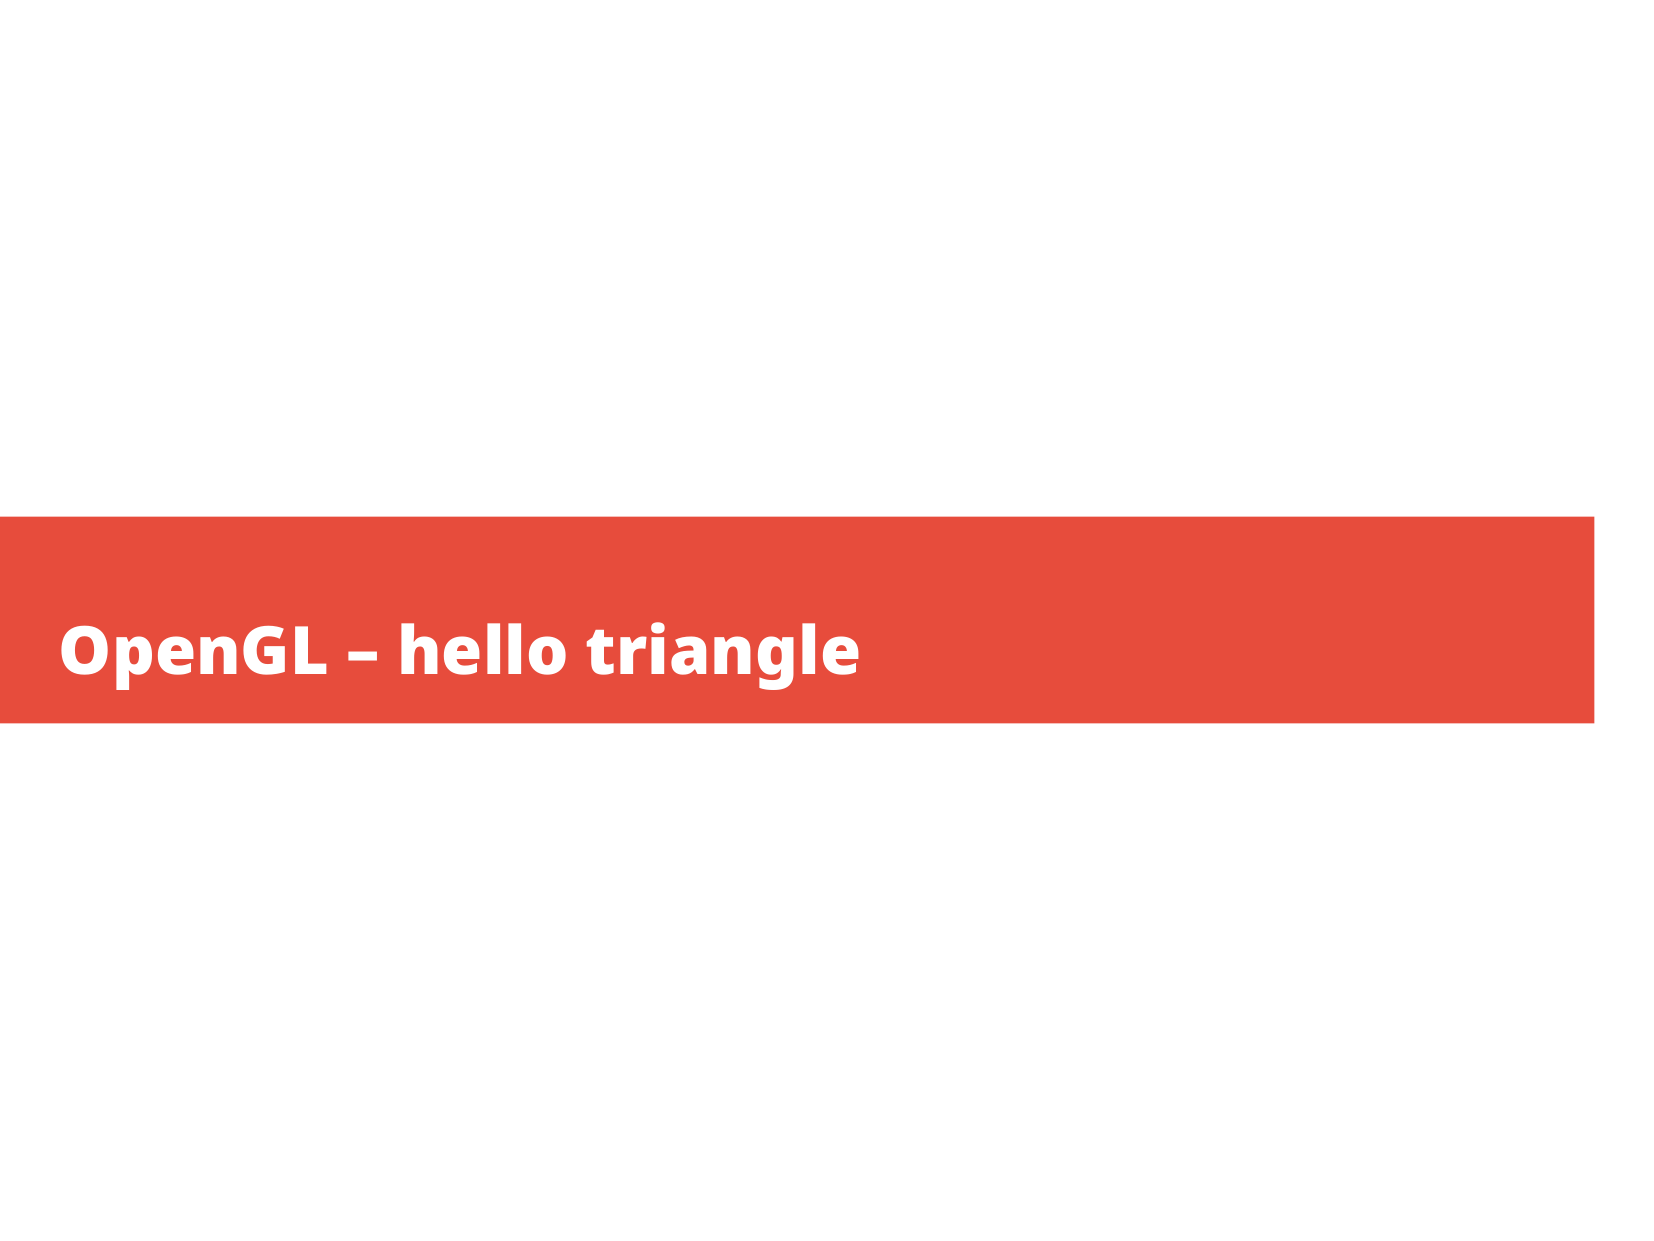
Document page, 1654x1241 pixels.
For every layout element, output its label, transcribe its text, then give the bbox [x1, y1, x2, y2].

title OpenGL – hello triangle [59, 546, 1595, 694]
